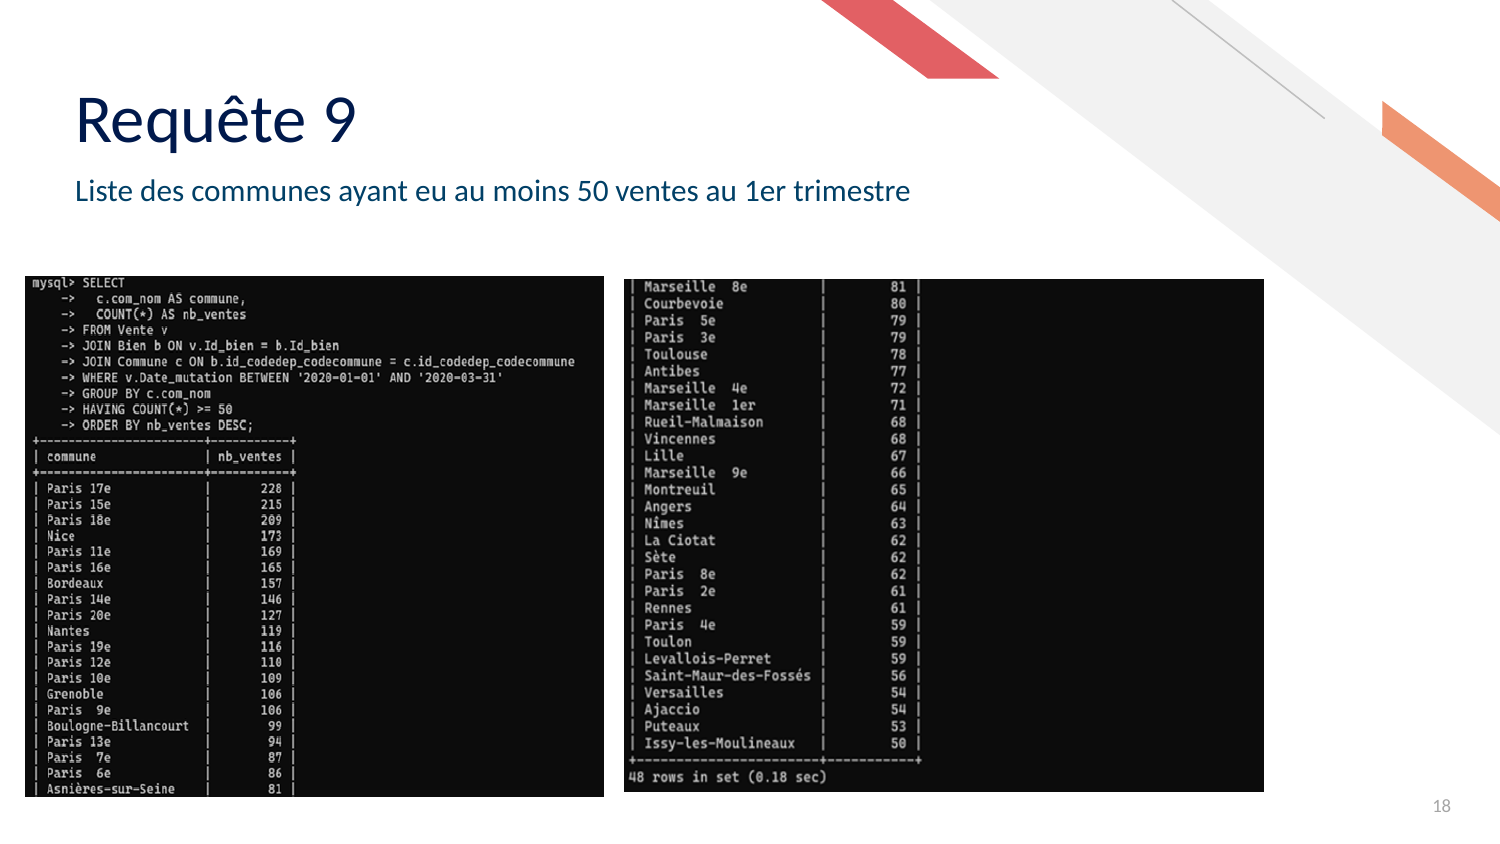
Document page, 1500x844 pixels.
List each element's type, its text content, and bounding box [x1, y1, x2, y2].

title Requête 9 [63, 13, 1090, 155]
picture [624, 279, 1264, 793]
slide_number <numéro> [1371, 782, 1463, 827]
picture [25, 276, 604, 797]
list Liste des communes ayant eu au moins 50 ventes au 1er trimestre [64, 169, 971, 245]
